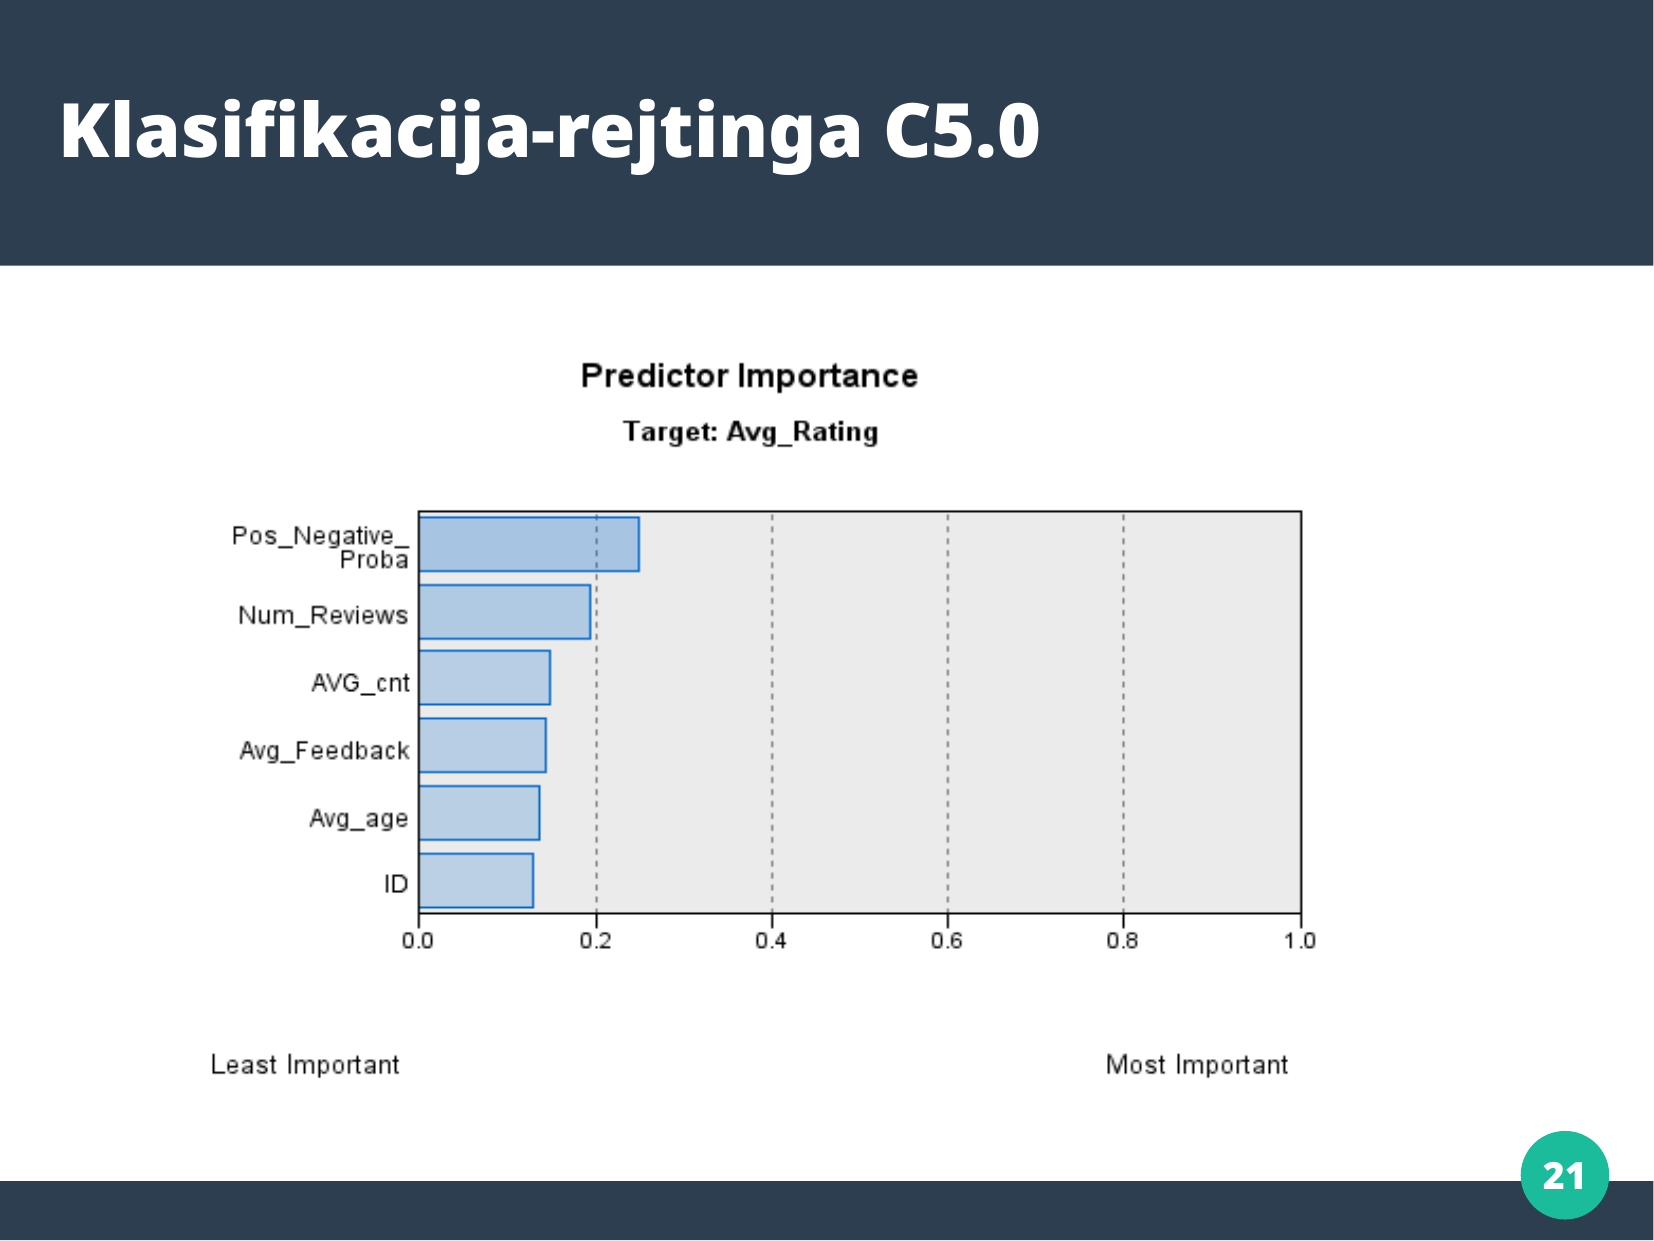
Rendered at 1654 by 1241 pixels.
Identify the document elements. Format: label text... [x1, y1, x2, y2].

title Klasifikacija-rejtinga C5.0 [59, 49, 1595, 207]
picture [139, 284, 1396, 1112]
